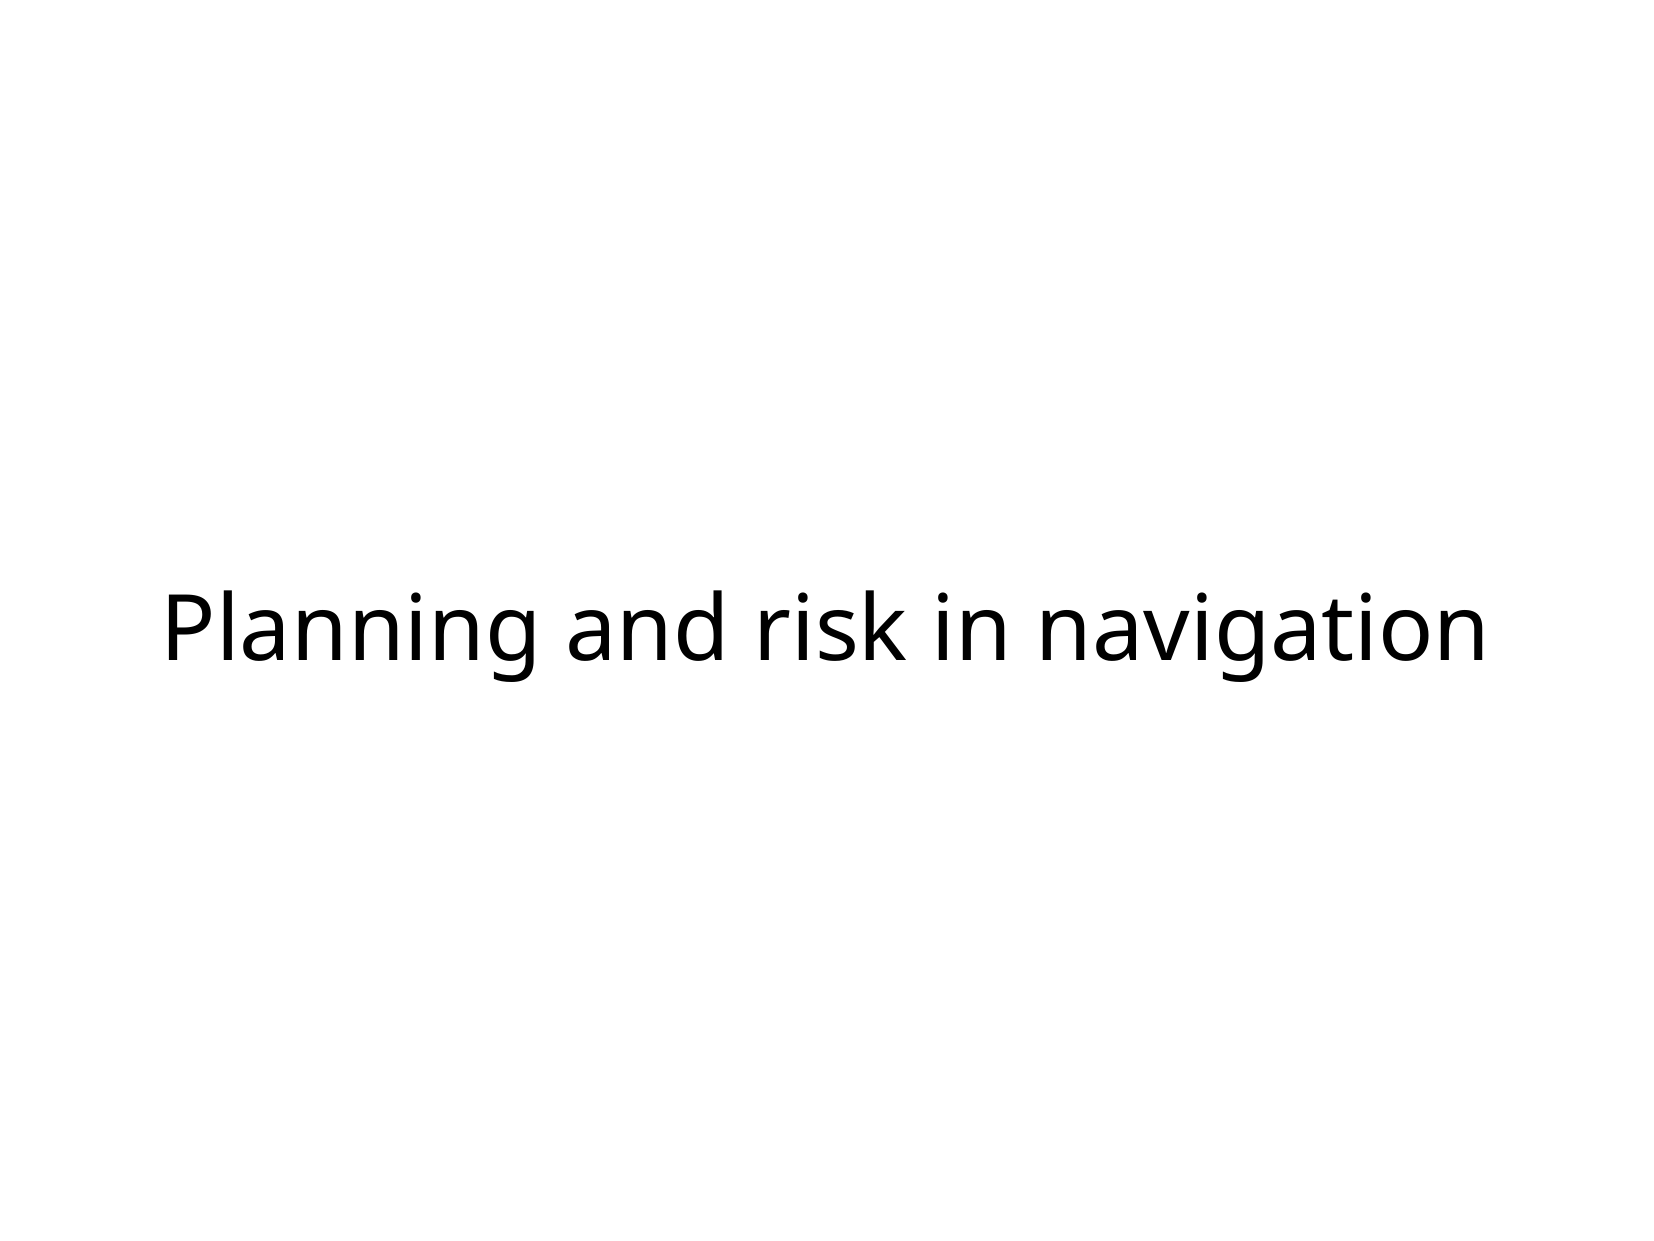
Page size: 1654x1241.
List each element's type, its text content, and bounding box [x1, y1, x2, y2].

title Planning and risk in navigation [82, 521, 1571, 729]
